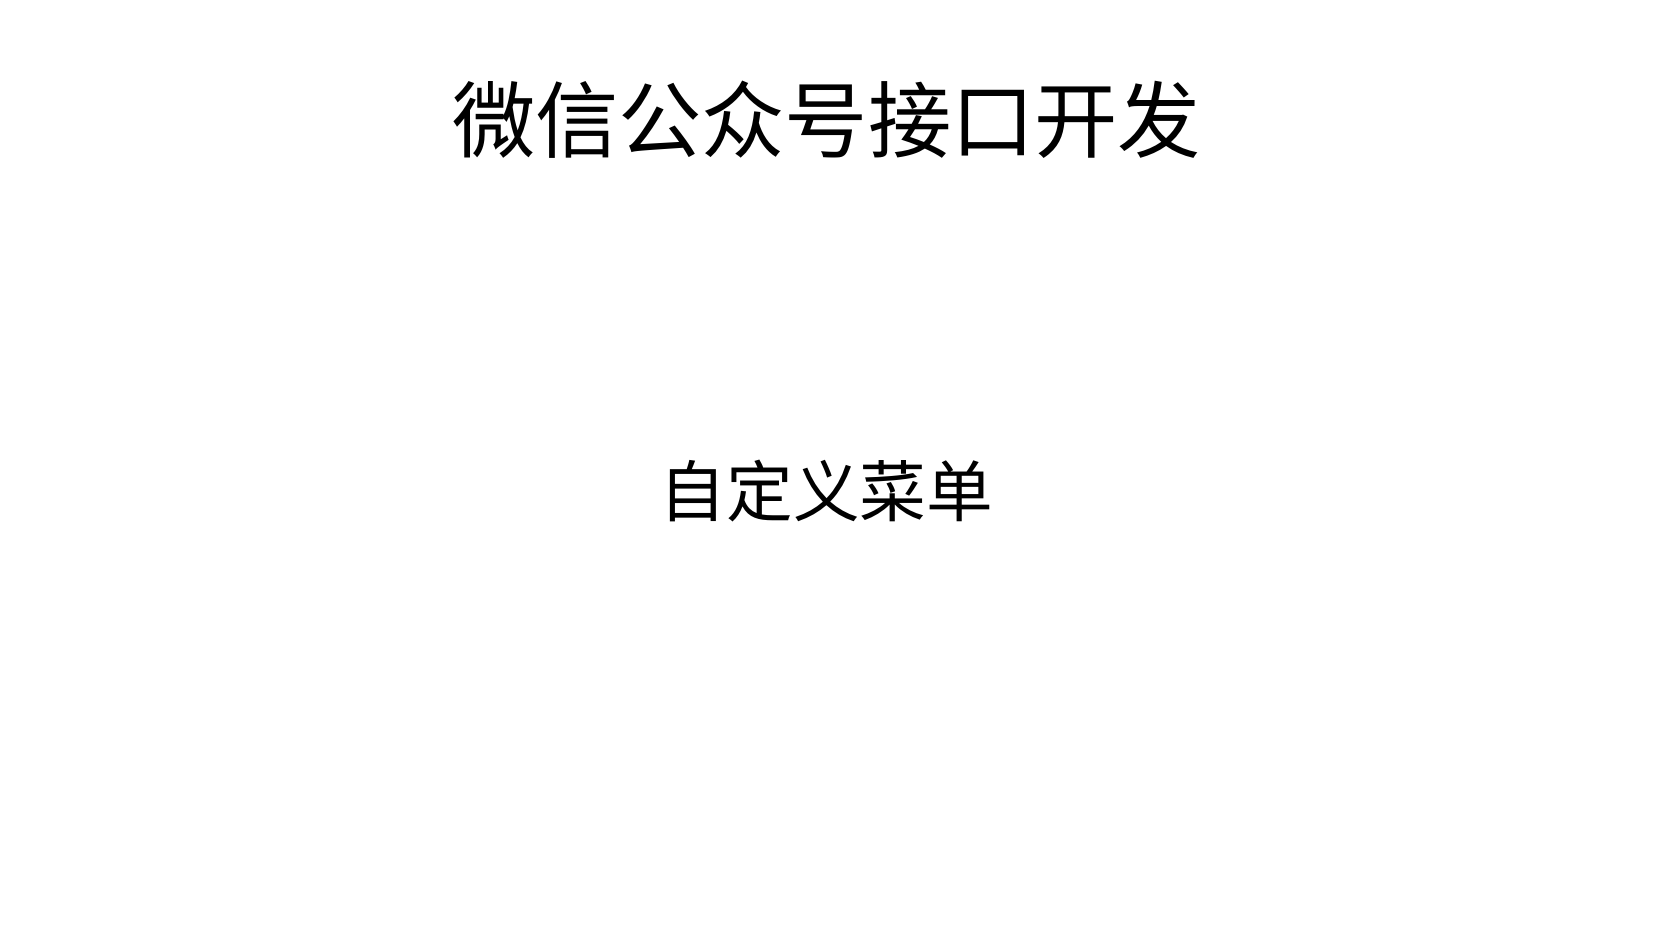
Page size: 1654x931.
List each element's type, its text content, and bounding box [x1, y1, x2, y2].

subtitle 自定义菜单 [82, 217, 1571, 758]
title 微信公众号接口开发 [82, 37, 1571, 193]
